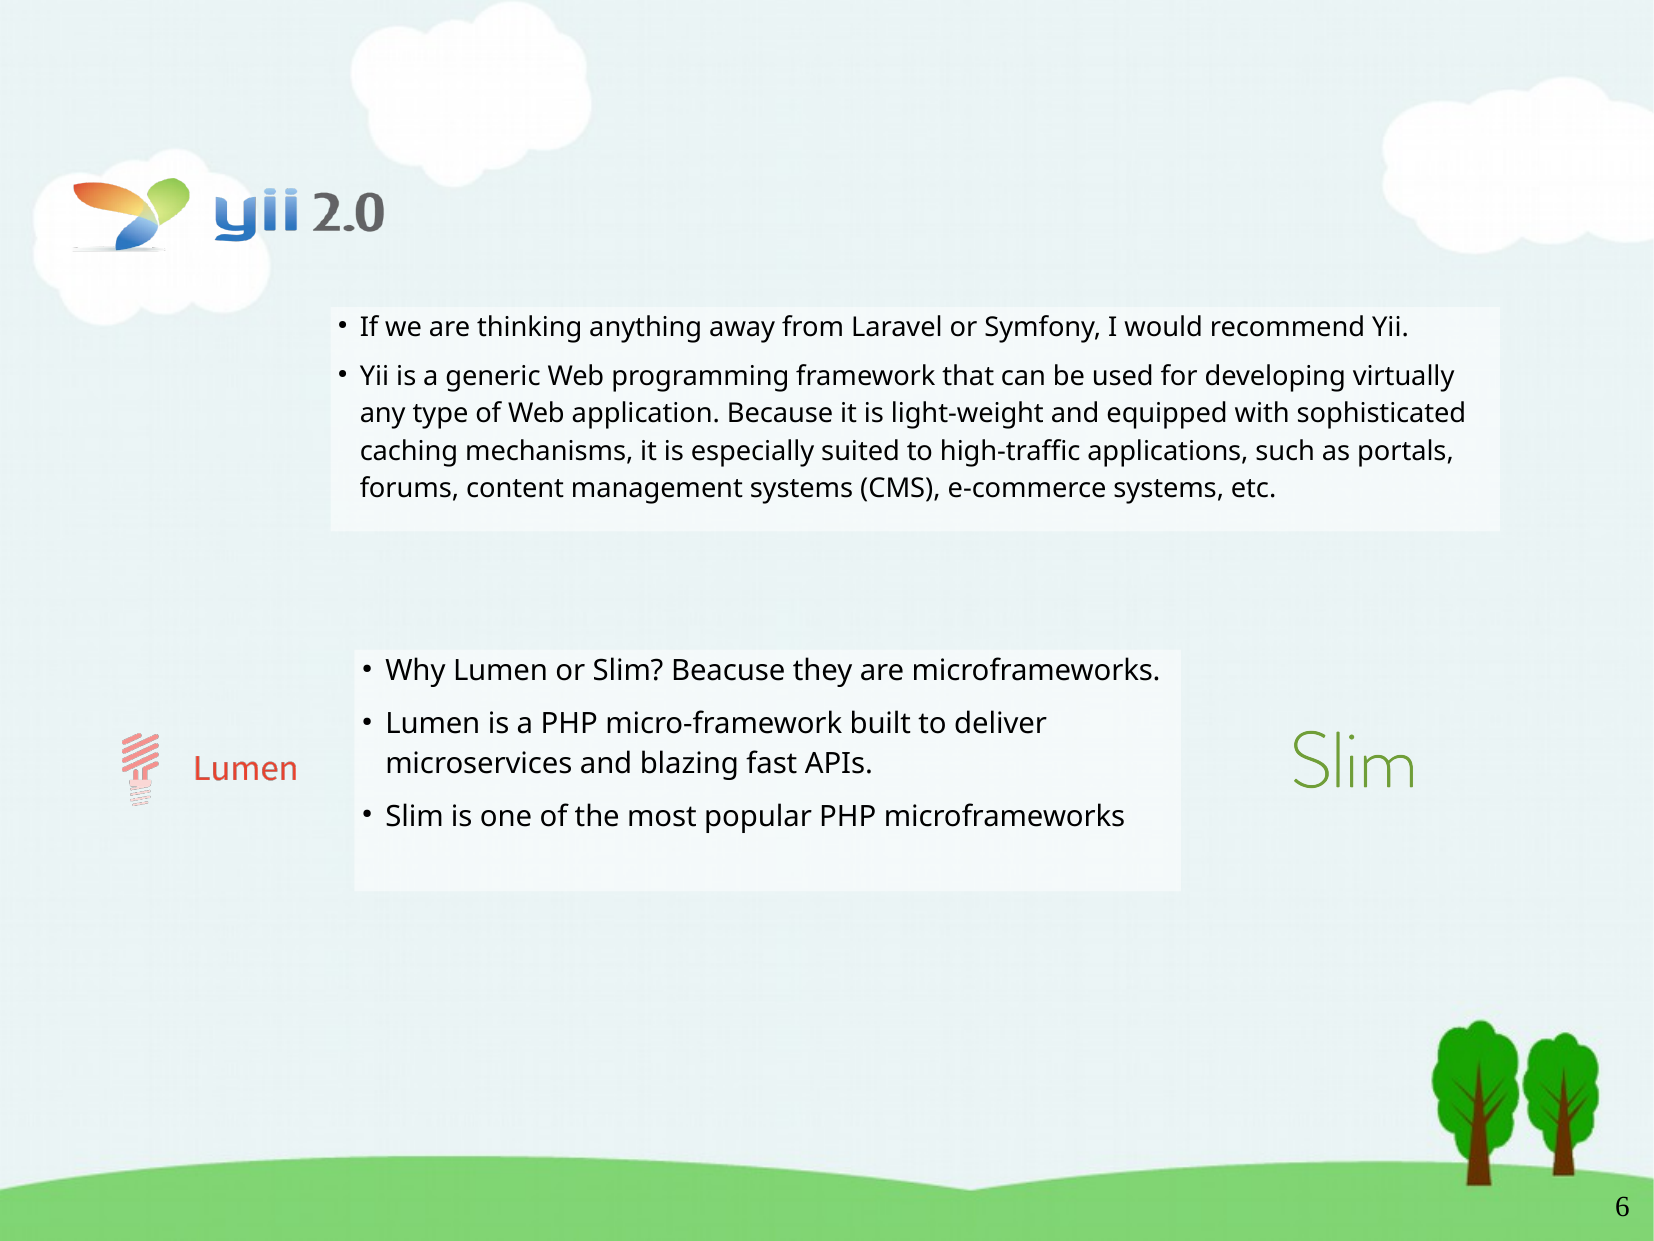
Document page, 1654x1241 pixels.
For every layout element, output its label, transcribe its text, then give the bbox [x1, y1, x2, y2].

list If we are thinking anything away from Laravel or Symfony, I would recommend Yii. Yii is a generic Web programming framework that can be used for developing virtually any type of Web application. Because it is light-weight and equipped with sophisticated caching mechanisms, it is especially suited to high-traffic applications, such as portals, forums, content management systems (CMS), e-commerce systems, etc. [330, 307, 1501, 532]
picture [0, 0, 1654, 1241]
list Why Lumen or Slim? Beacuse they are microframeworks. Lumen is a PHP micro-framework built to deliver microservices and blazing fast APIs. Slim is one of the most popular PHP microframeworks [354, 649, 1182, 892]
